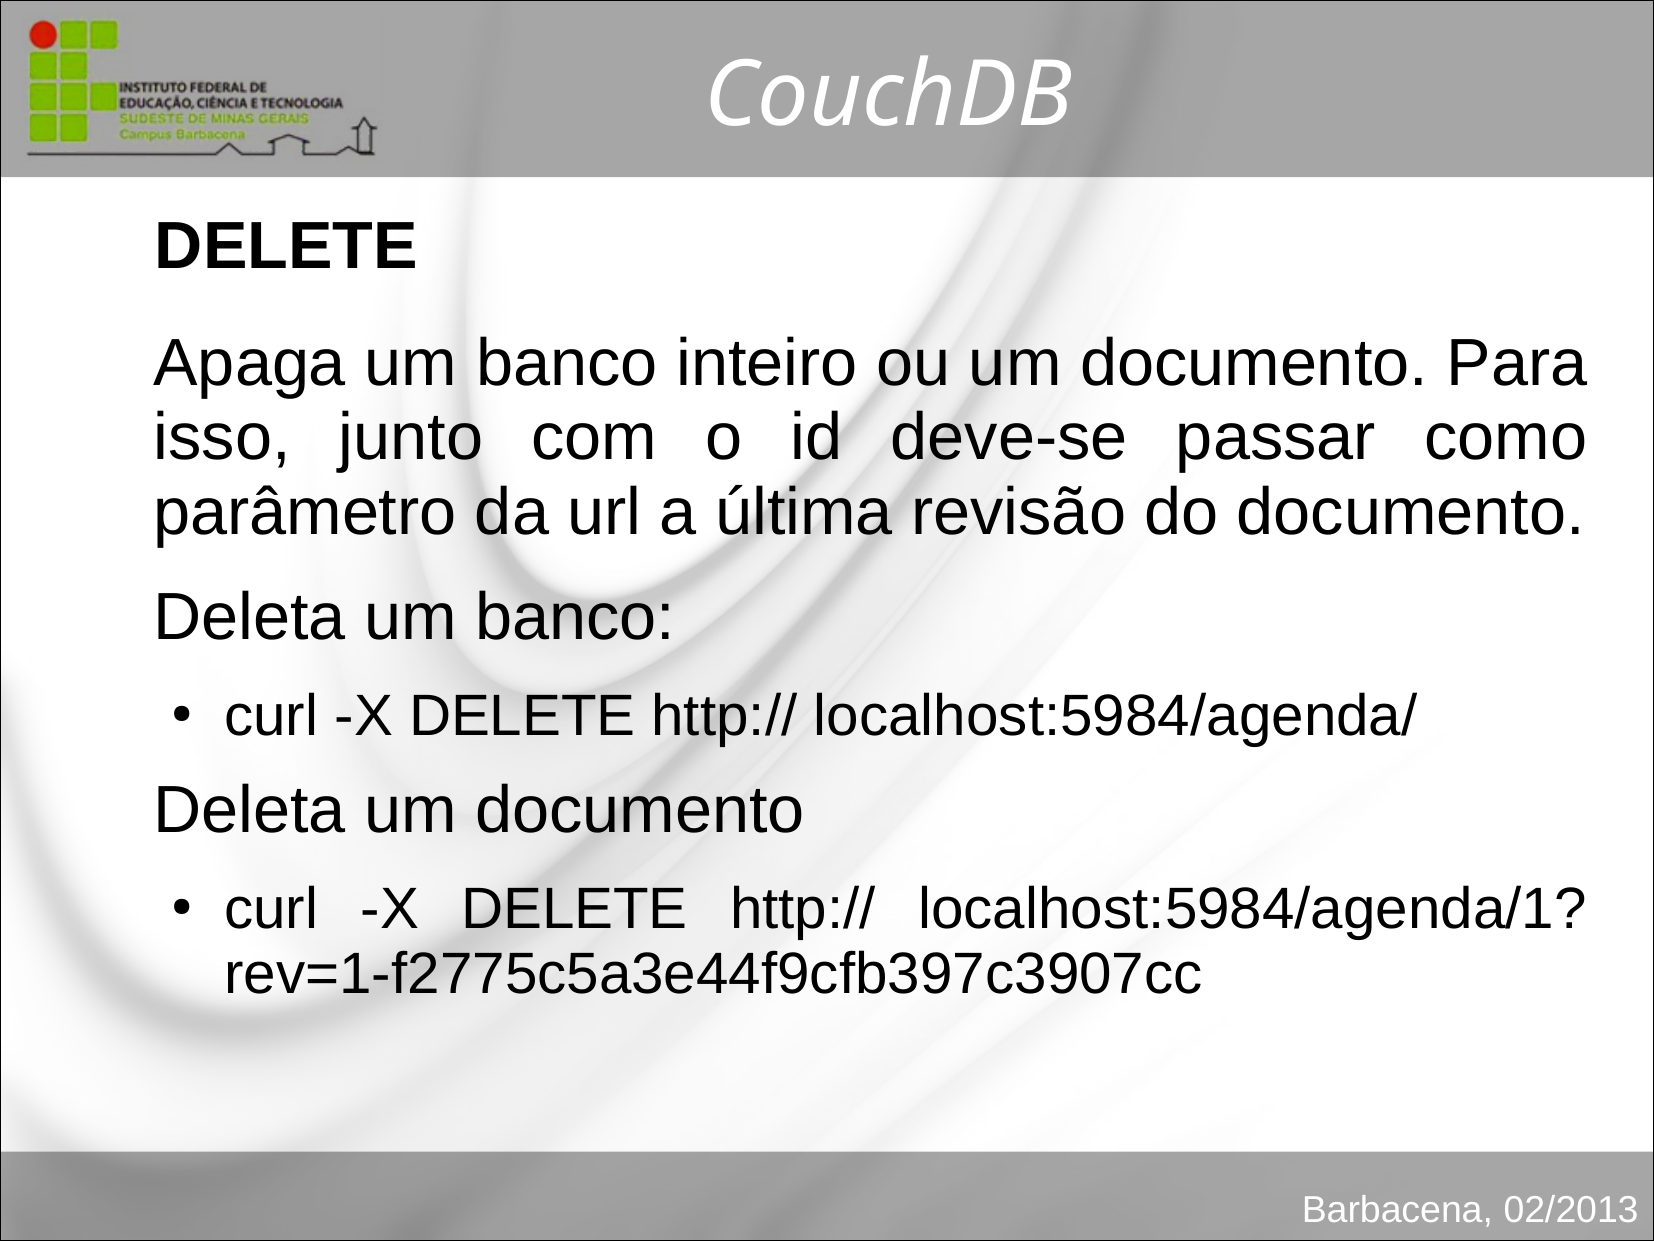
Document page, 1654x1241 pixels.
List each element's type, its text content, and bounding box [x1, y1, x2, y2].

text_box Barbacena, 02/2013 [1287, 1181, 1654, 1238]
list Apaga um banco inteiro ou um documento. Para isso, junto com o id deve-se passar como parâmetro da url a última revisão do documento. Deleta um banco: curl -X DELETE http:// localhost:5984/agenda/ Deleta um documento curl -X DELETE http:// localhost:5984/agenda/1?rev=1-f2775c5a3e44f9cfb397c3907cc [82, 324, 1589, 1081]
picture [23, 12, 383, 166]
text_box DELETE [140, 200, 433, 291]
title CouchDB [295, 29, 1483, 151]
